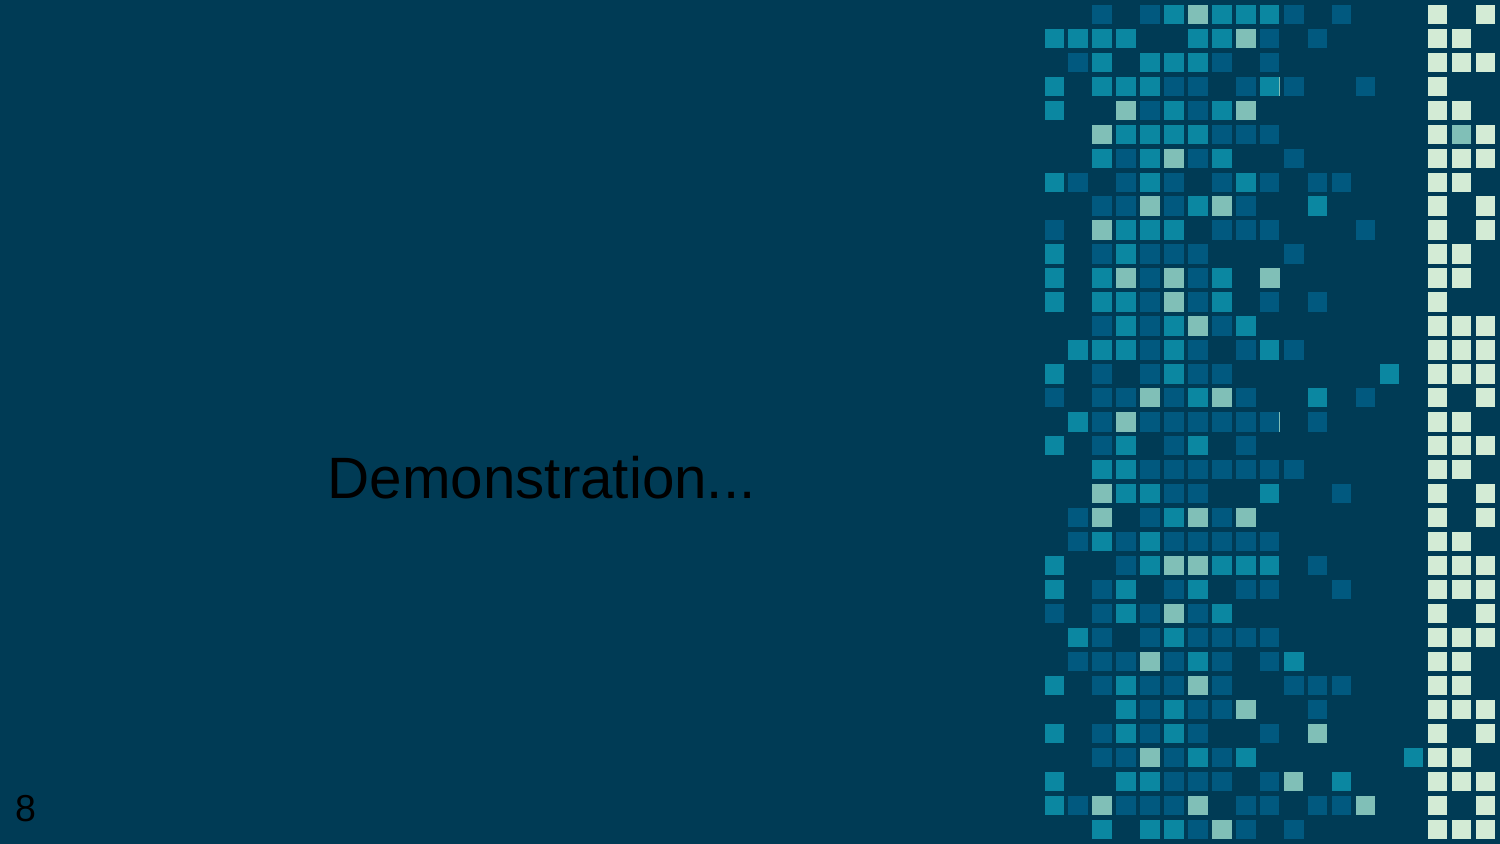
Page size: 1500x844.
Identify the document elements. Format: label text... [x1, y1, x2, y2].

title Demonstration... [312, 363, 797, 481]
slide_number <number> [0, 774, 90, 839]
